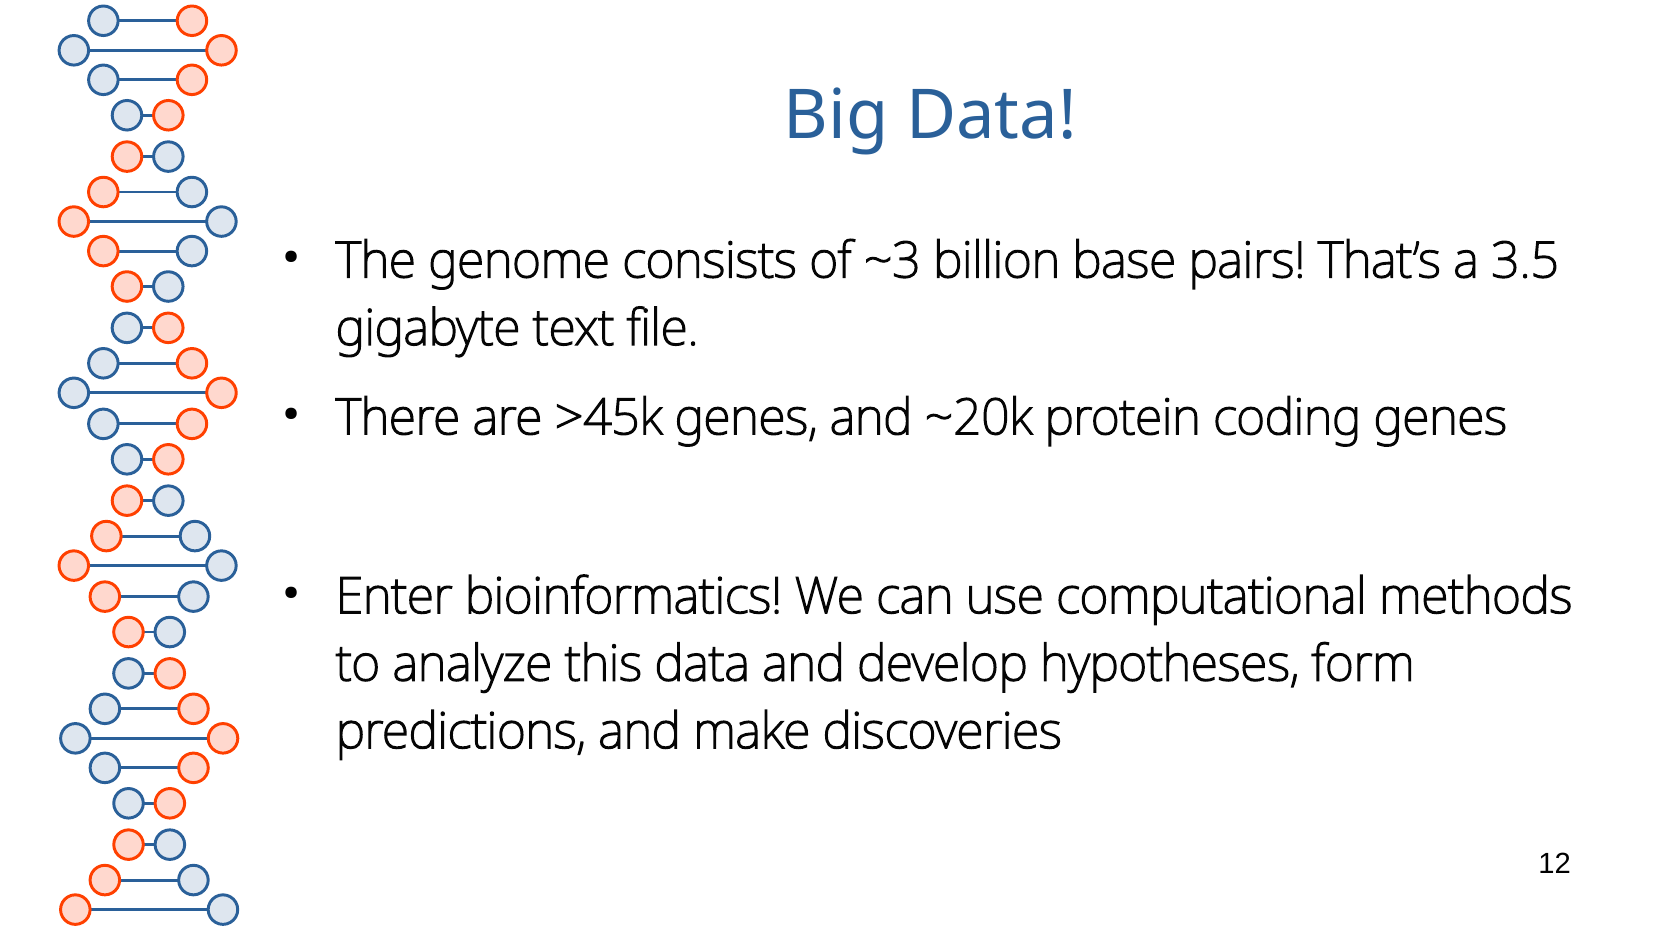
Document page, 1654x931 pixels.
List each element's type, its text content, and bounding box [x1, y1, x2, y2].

list The genome consists of ~3 billion base pairs! That’s a 3.5 gigabyte text file. There are >45k genes, and ~20k protein coding genes Enter bioinformatics! We can use computational methods to analyze this data and develop hypotheses, form predictions, and make discoveries [265, 224, 1595, 764]
title Big Data! [265, 35, 1595, 189]
